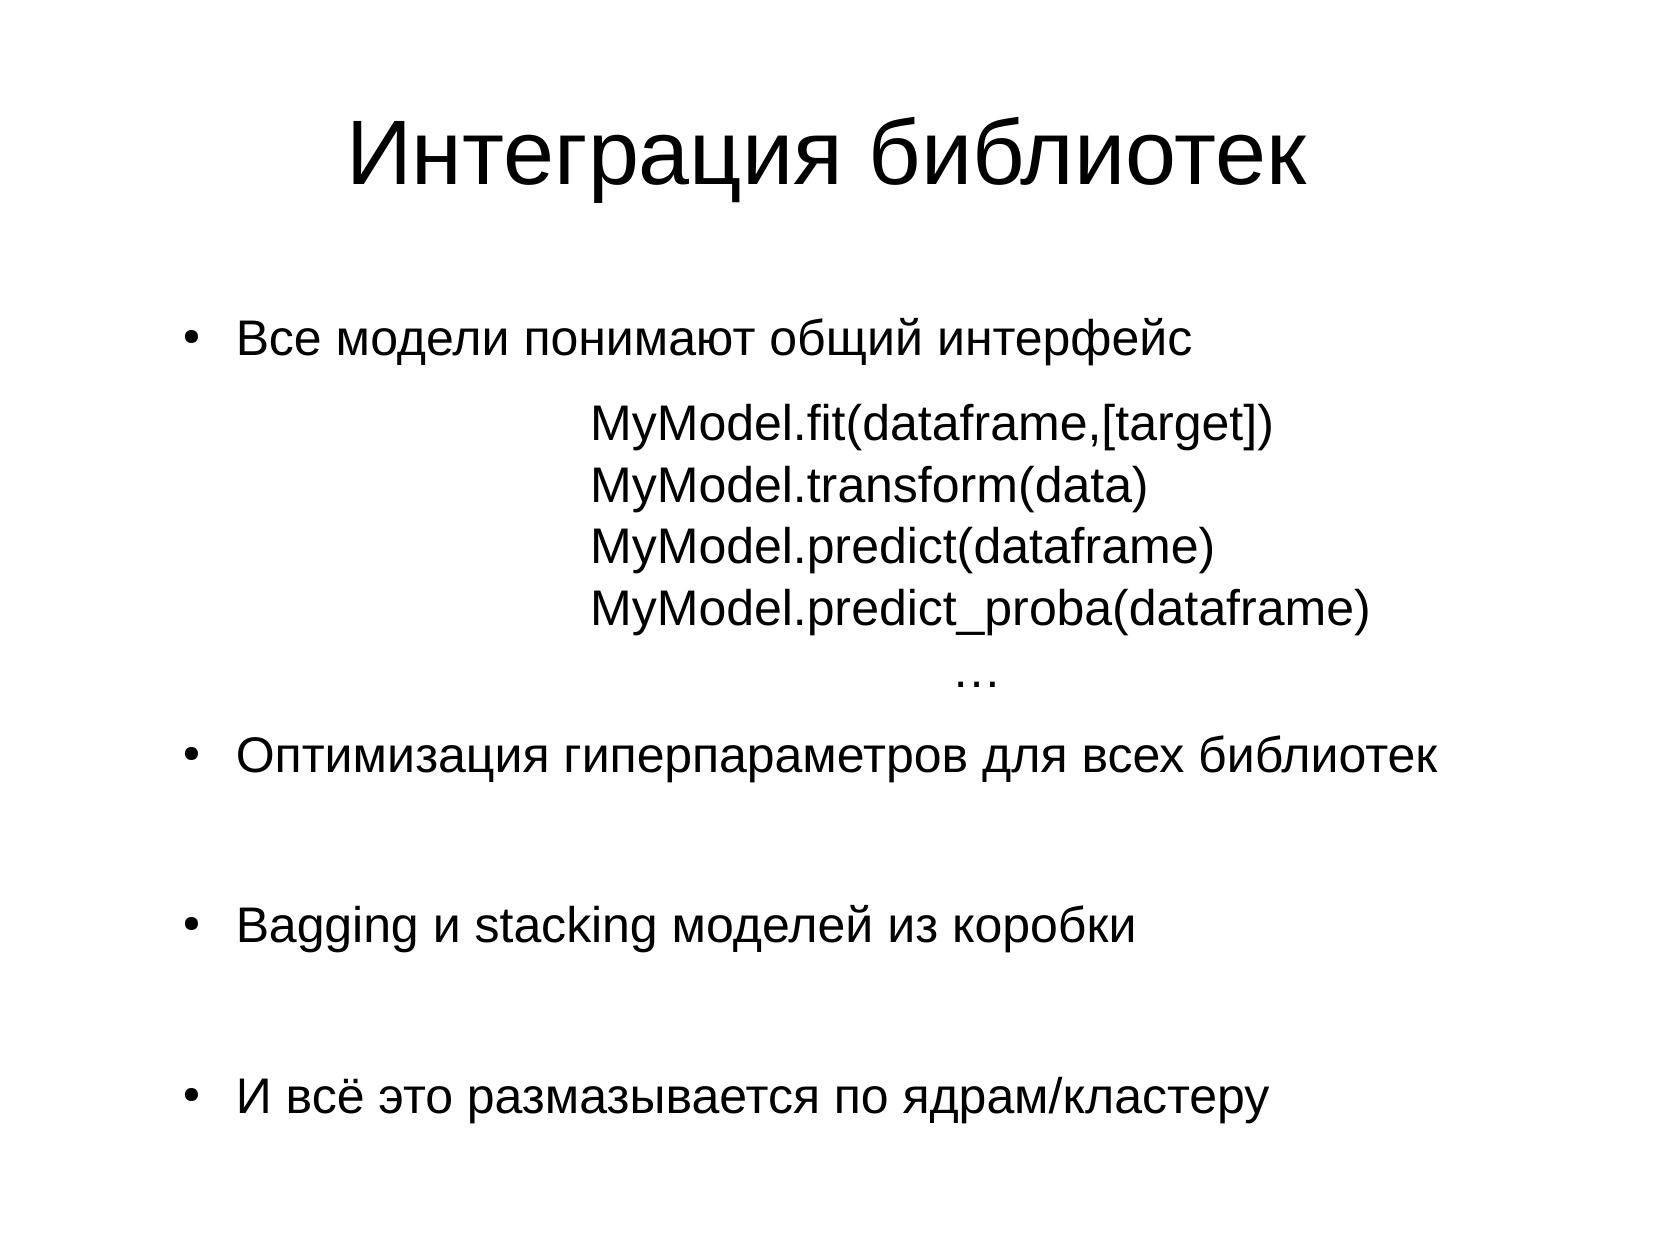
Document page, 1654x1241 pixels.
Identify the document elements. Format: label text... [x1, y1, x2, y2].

title Интеграция библиотек [82, 49, 1571, 257]
list Все модели понимают общий интерфейс MyModel.fit(dataframe,[target]) MyModel.transform(data) MyModel.predict(dataframe) MyModel.predict_proba(dataframe) … Оптимизация гиперпараметров для всех библиотек Bagging и stacking моделей из коробки И всё это размазывается по ядрам/кластеру [165, 310, 1654, 1241]
